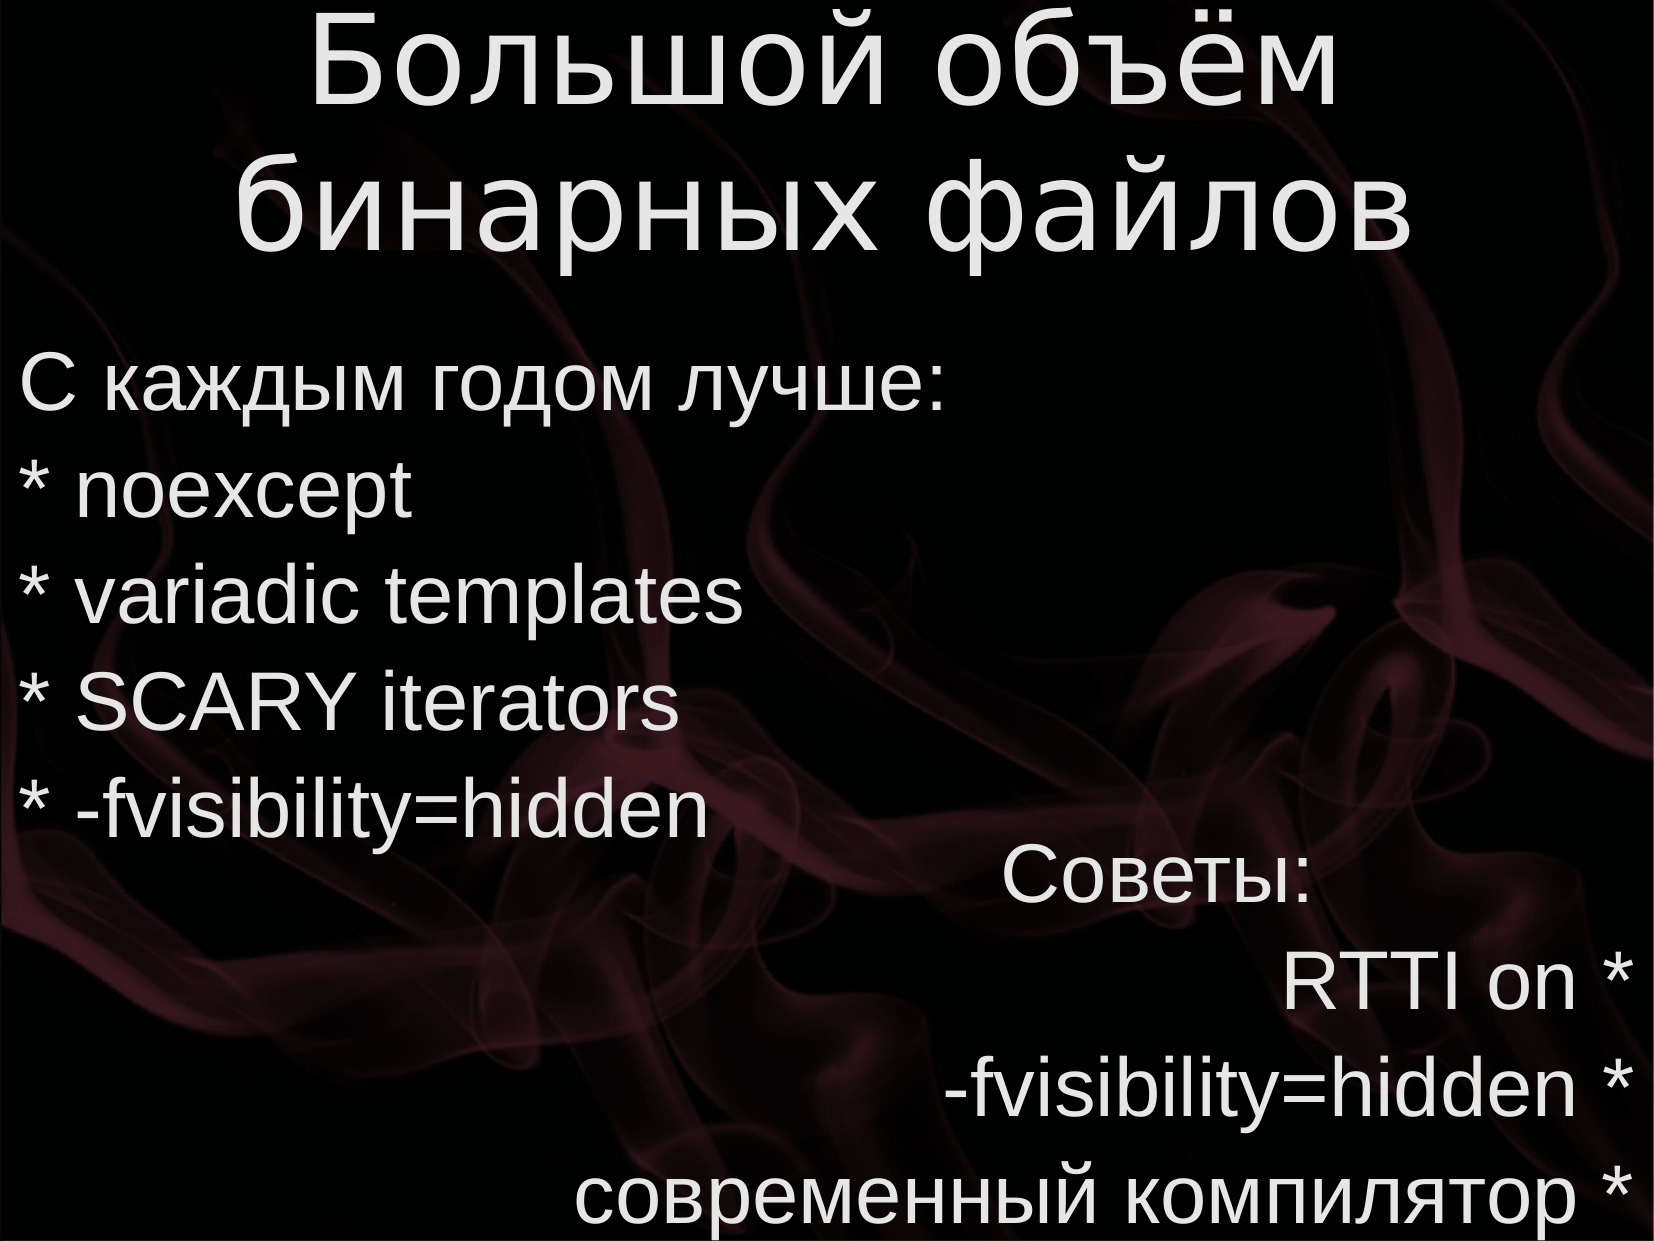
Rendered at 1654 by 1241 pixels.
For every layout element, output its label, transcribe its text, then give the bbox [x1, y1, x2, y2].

title Большой объём бинарных файлов [30, 0, 1621, 280]
picture [0, 0, 1654, 1241]
text_box С каждым годом лучше: * noexcept * variadic templates * SCARY iterators * -fvisibility=hidden [18, 327, 1009, 850]
text_box Советы: RTTI on * -fvisibility=hidden * современный компилятор * [495, 819, 1636, 1235]
